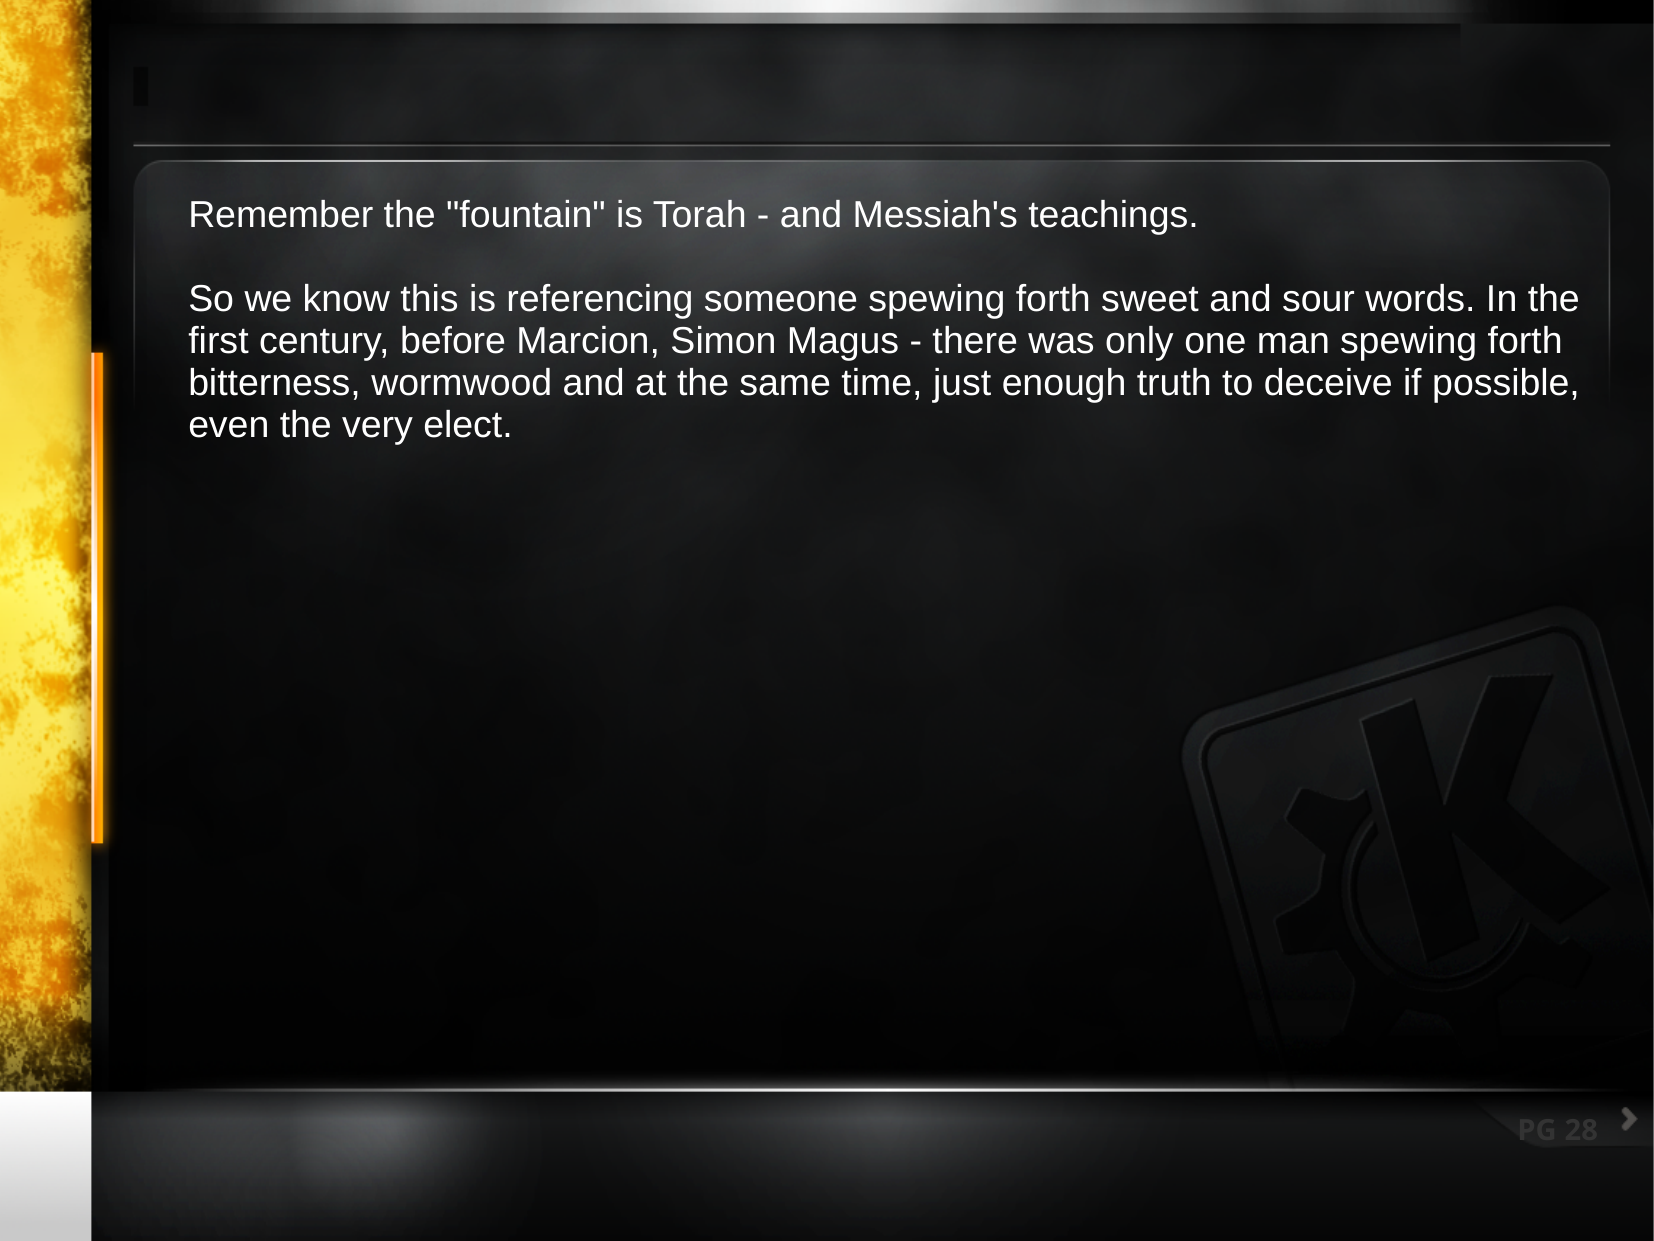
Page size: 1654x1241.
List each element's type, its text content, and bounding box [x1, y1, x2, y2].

picture [0, 0, 1654, 1241]
text_box Remember the "fountain" is Torah - and Messiah's teachings. So we know this is referencing someone spewing forth sweet and sour words. In the first century, before Marcion, Simon Magus - there was only one man spewing forth bitterness, wormwood and at the same time, just enough truth to deceive if possible, even the very elect. [173, 186, 1598, 1061]
